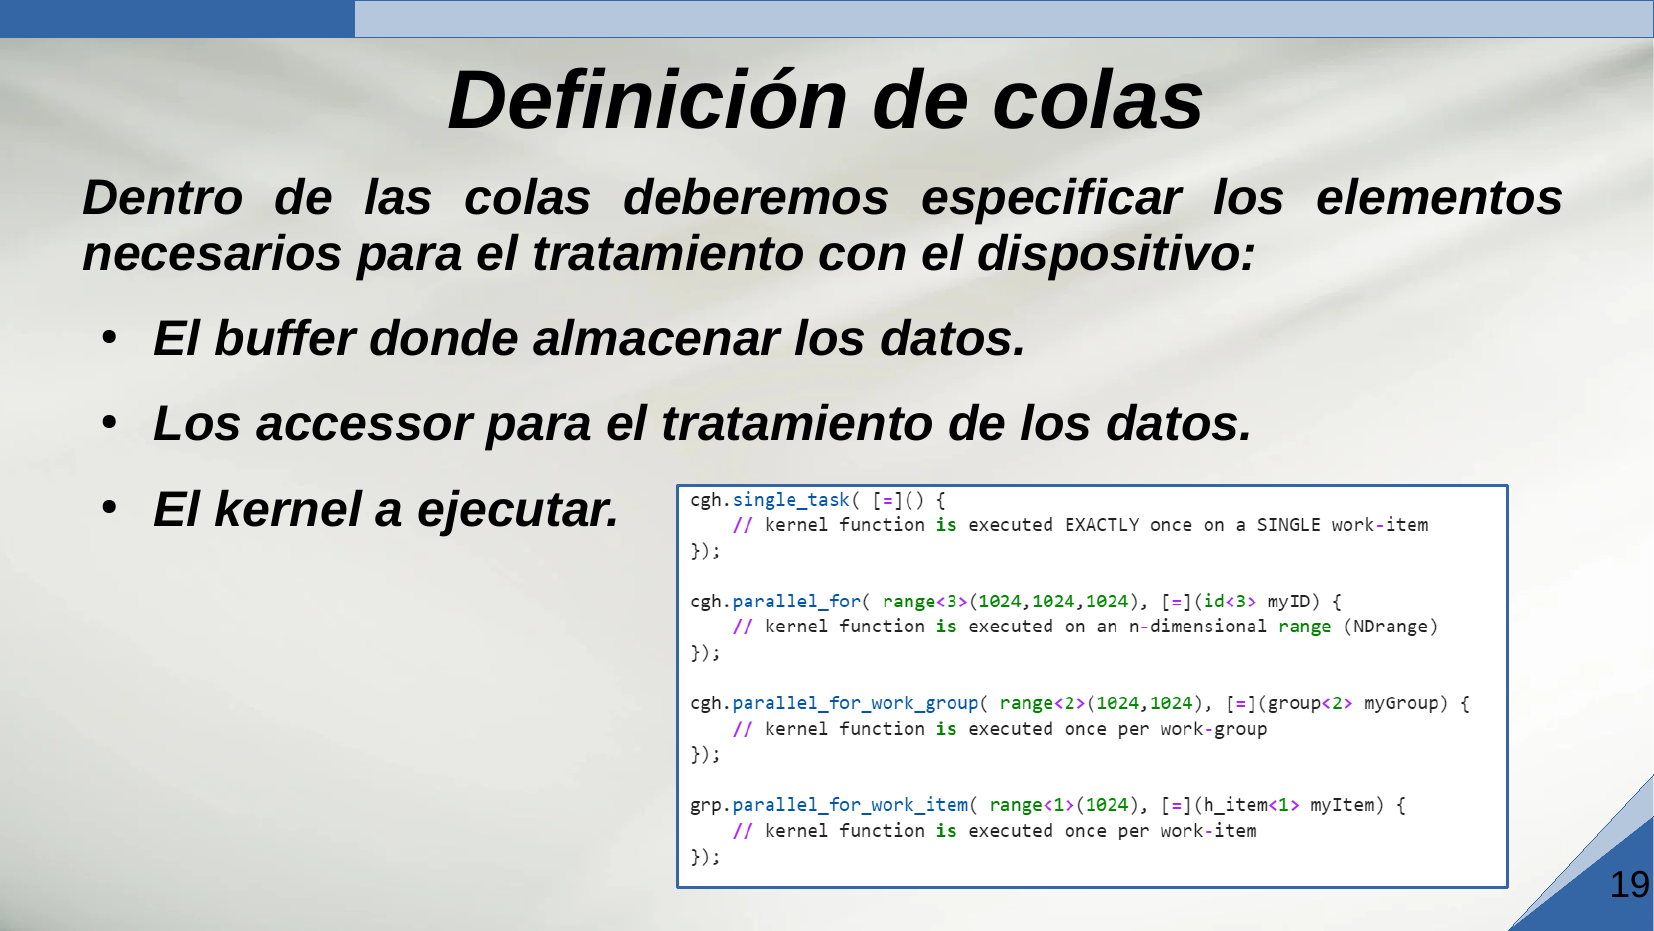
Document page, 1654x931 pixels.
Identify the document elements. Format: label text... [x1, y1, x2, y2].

picture [0, 38, 1654, 931]
text_box [1507, 773, 1654, 931]
title Definición de colas [82, 21, 1571, 178]
list Dentro de las colas deberemos especificar los elementos necesarios para el tratamiento con el dispositivo: El buffer donde almacenar los datos. Los accessor para el tratamiento de los datos. El kernel a ejecutar. [82, 178, 1565, 650]
text_box <número> [1594, 856, 1654, 927]
picture [679, 487, 1506, 886]
text_box [0, 0, 1654, 38]
